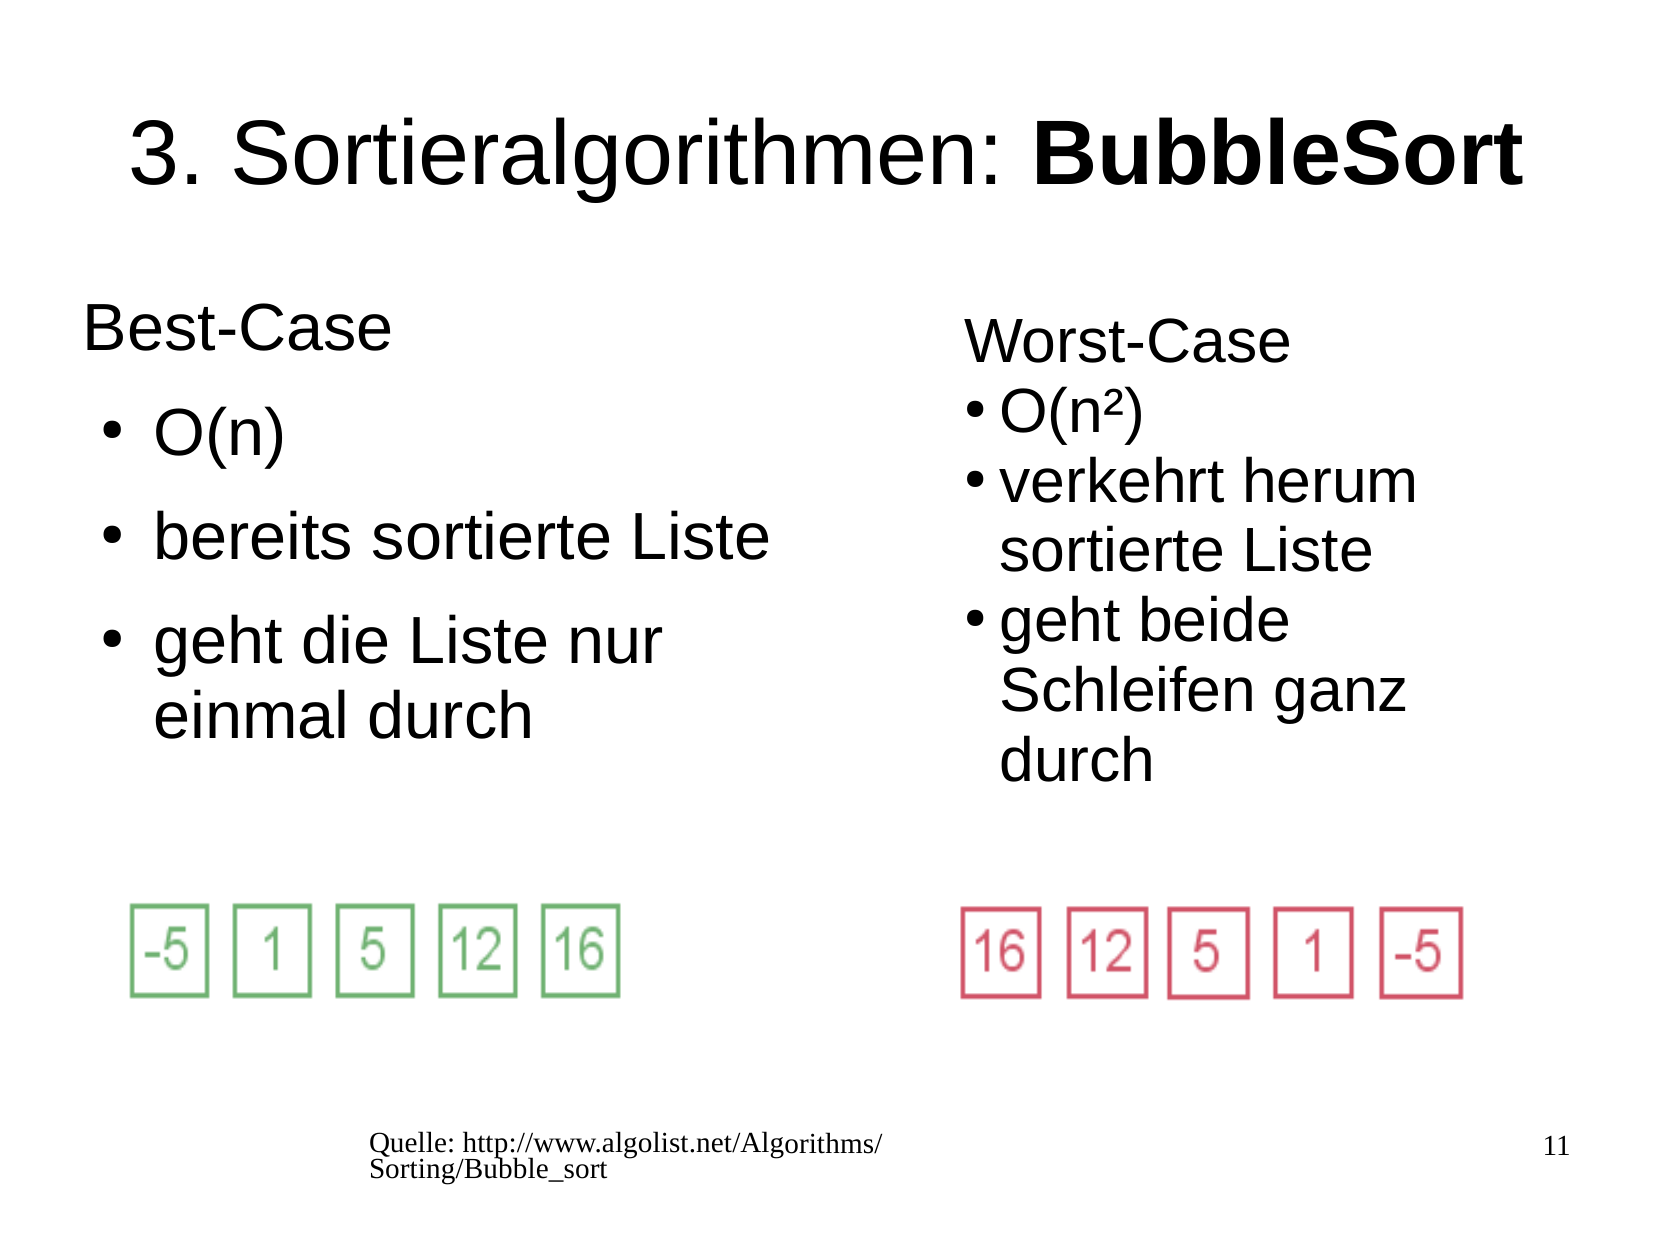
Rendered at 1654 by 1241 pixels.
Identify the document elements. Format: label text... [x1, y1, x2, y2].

picture [122, 884, 653, 1009]
text_box Worst-Case O(n²) verkehrt herum sortierte Liste geht beide Schleifen ganz durch [949, 298, 1567, 801]
title 3. Sortieralgorithmen: BubbleSort [82, 49, 1571, 257]
picture [946, 895, 1475, 1023]
list Best-Case O(n) bereits sortierte Liste geht die Liste nur einmal durch [82, 290, 823, 753]
